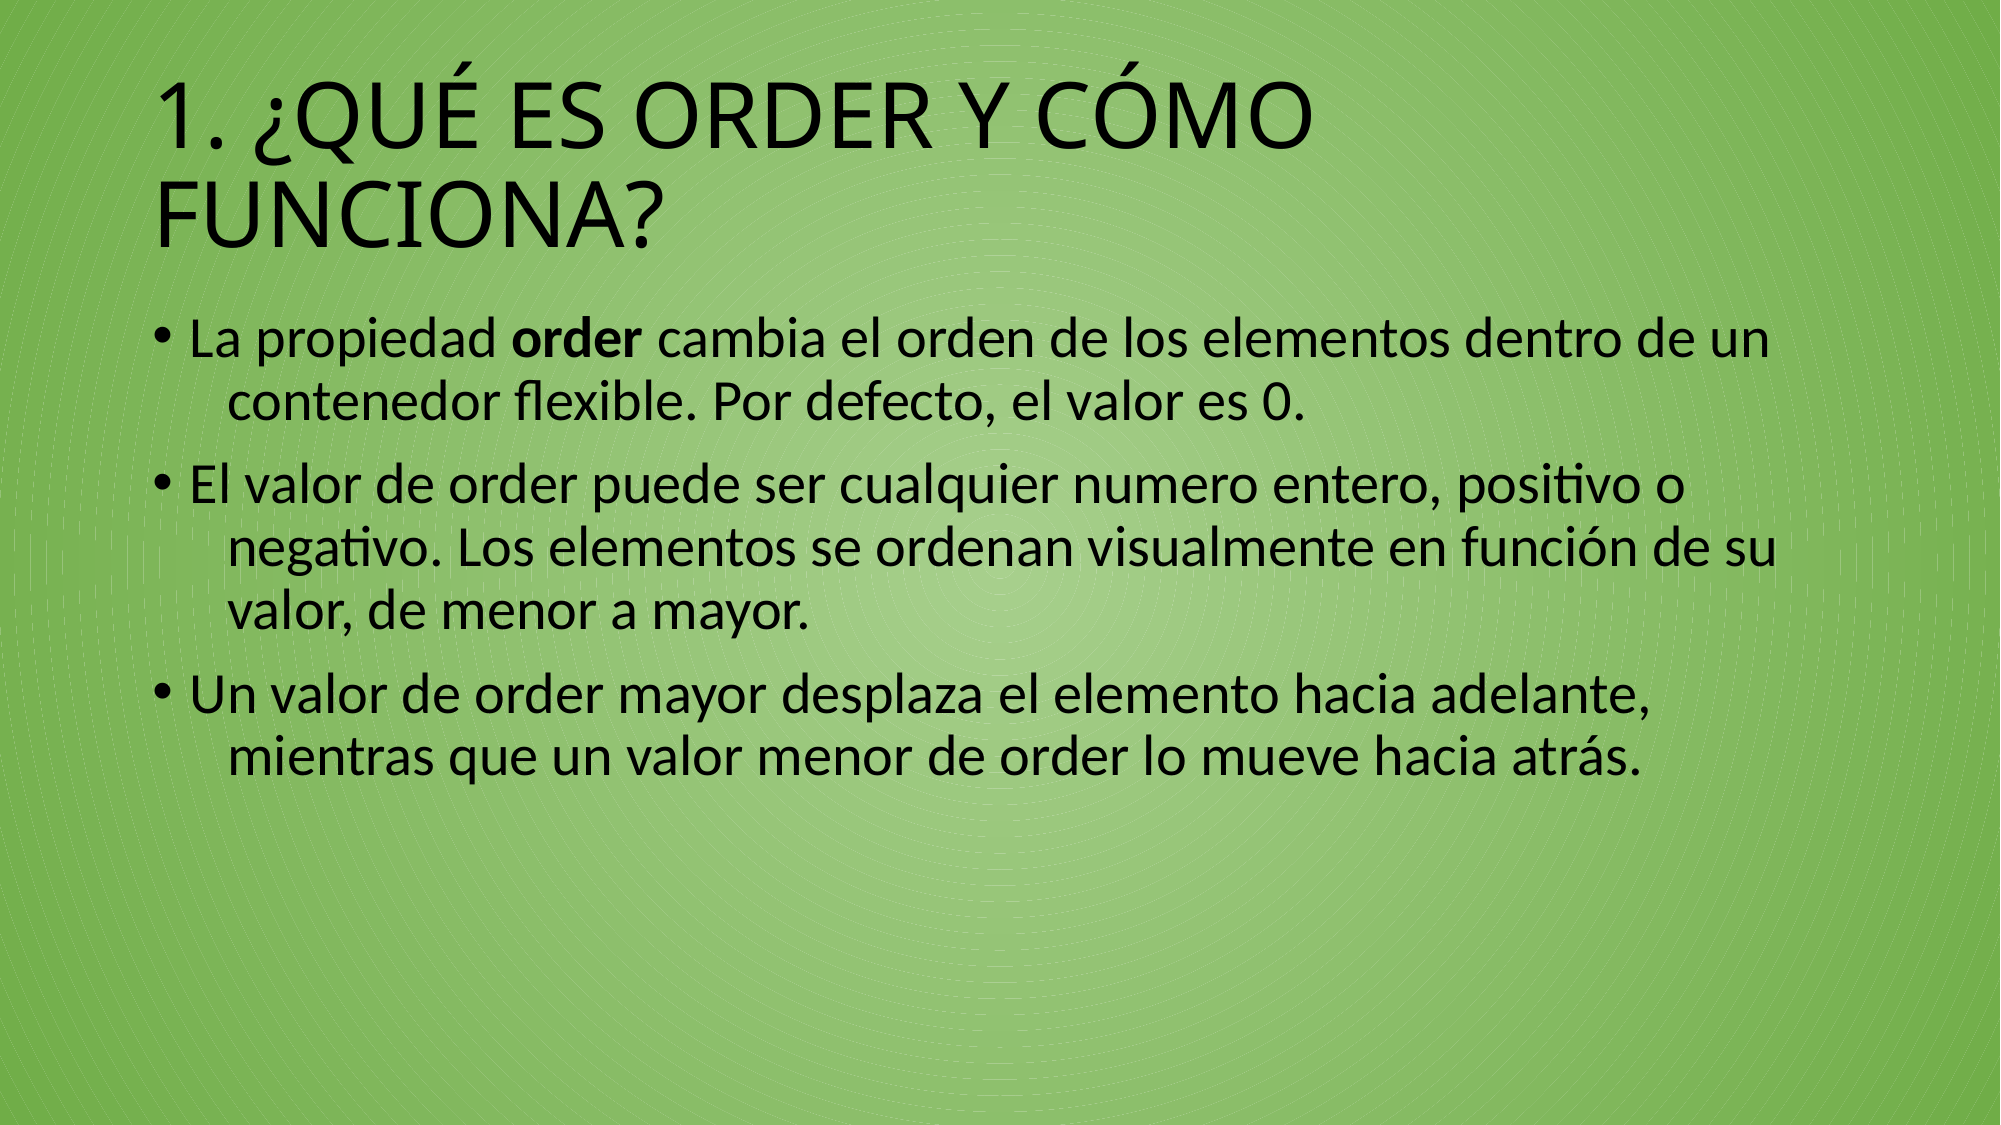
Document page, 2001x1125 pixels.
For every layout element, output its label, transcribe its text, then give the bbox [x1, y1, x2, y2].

list La propiedad order cambia el orden de los elementos dentro de un contenedor flexible. Por defecto, el valor es 0. El valor de order puede ser cualquier numero entero, positivo o negativo. Los elementos se ordenan visualmente en función de su valor, de menor a mayor. Un valor de order mayor desplaza el elemento hacia adelante, mientras que un valor menor de order lo mueve hacia atrás. [137, 299, 1863, 1014]
title 1. ¿QUÉ ES ORDER Y CÓMO FUNCIONA? [137, 59, 1863, 278]
